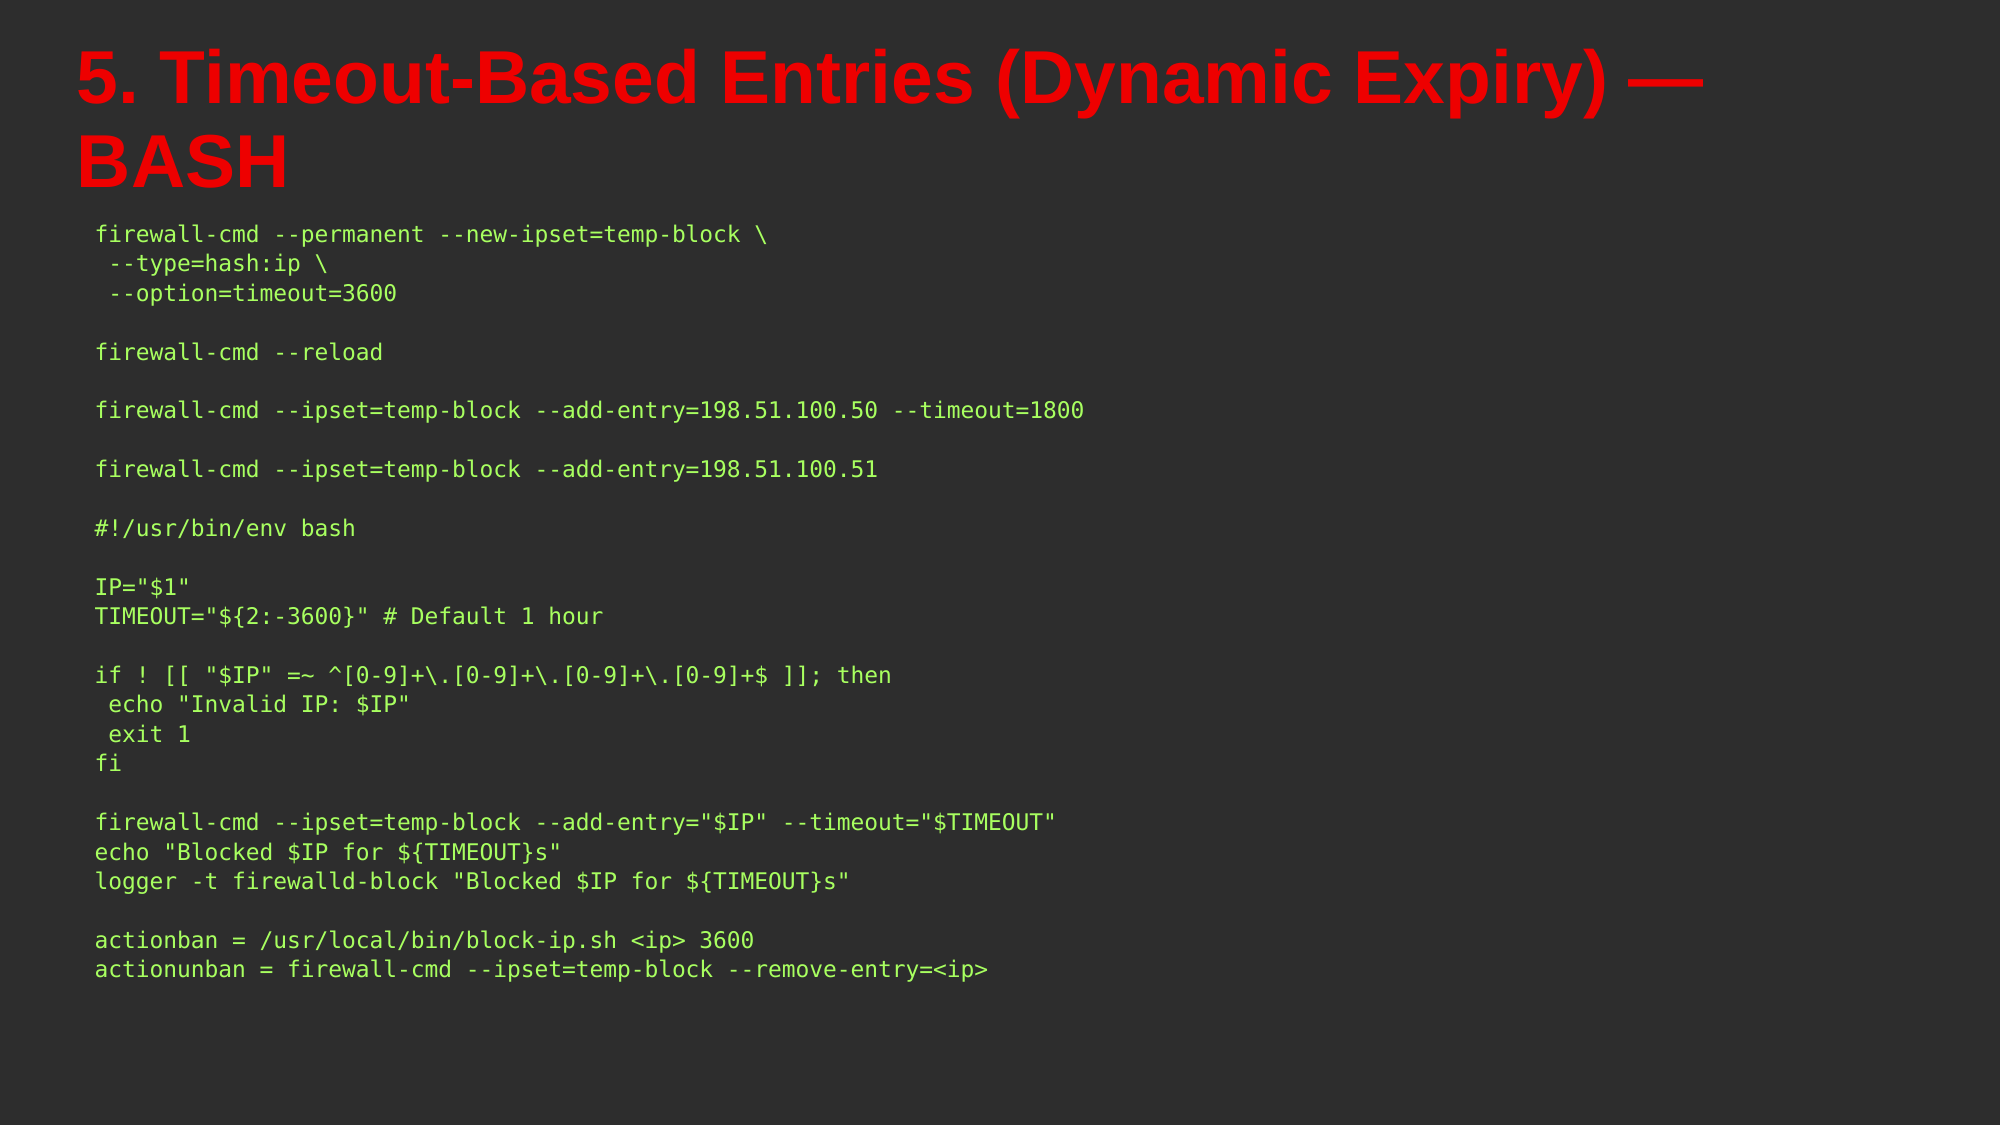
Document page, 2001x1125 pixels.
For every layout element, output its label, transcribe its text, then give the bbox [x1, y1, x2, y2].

text_box firewall-cmd --permanent --new-ipset=temp-block \ --type=hash:ip \ --option=timeout=3600 firewall-cmd --reload firewall-cmd --ipset=temp-block --add-entry=198.51.100.50 --timeout=1800 firewall-cmd --ipset=temp-block --add-entry=198.51.100.51 #!/usr/bin/env bash IP="$1" TIMEOUT="${2:-3600}" # Default 1 hour if ! [[ "$IP" =~ ^[0-9]+\.[0-9]+\.[0-9]+\.[0-9]+$ ]]; then echo "Invalid IP: $IP" exit 1 fi firewall-cmd --ipset=temp-block --add-entry="$IP" --timeout="$TIMEOUT" echo "Blocked $IP for ${TIMEOUT}s" logger -t firewalld-block "Blocked $IP for ${TIMEOUT}s" actionban = /usr/local/bin/block-ip.sh <ip> 3600 actionunban = firewall-cmd --ipset=temp-block --remove-entry=<ip> [59, 194, 1942, 1093]
text_box 5. Timeout-Based Entries (Dynamic Expiry) — BASH [59, 23, 1942, 178]
